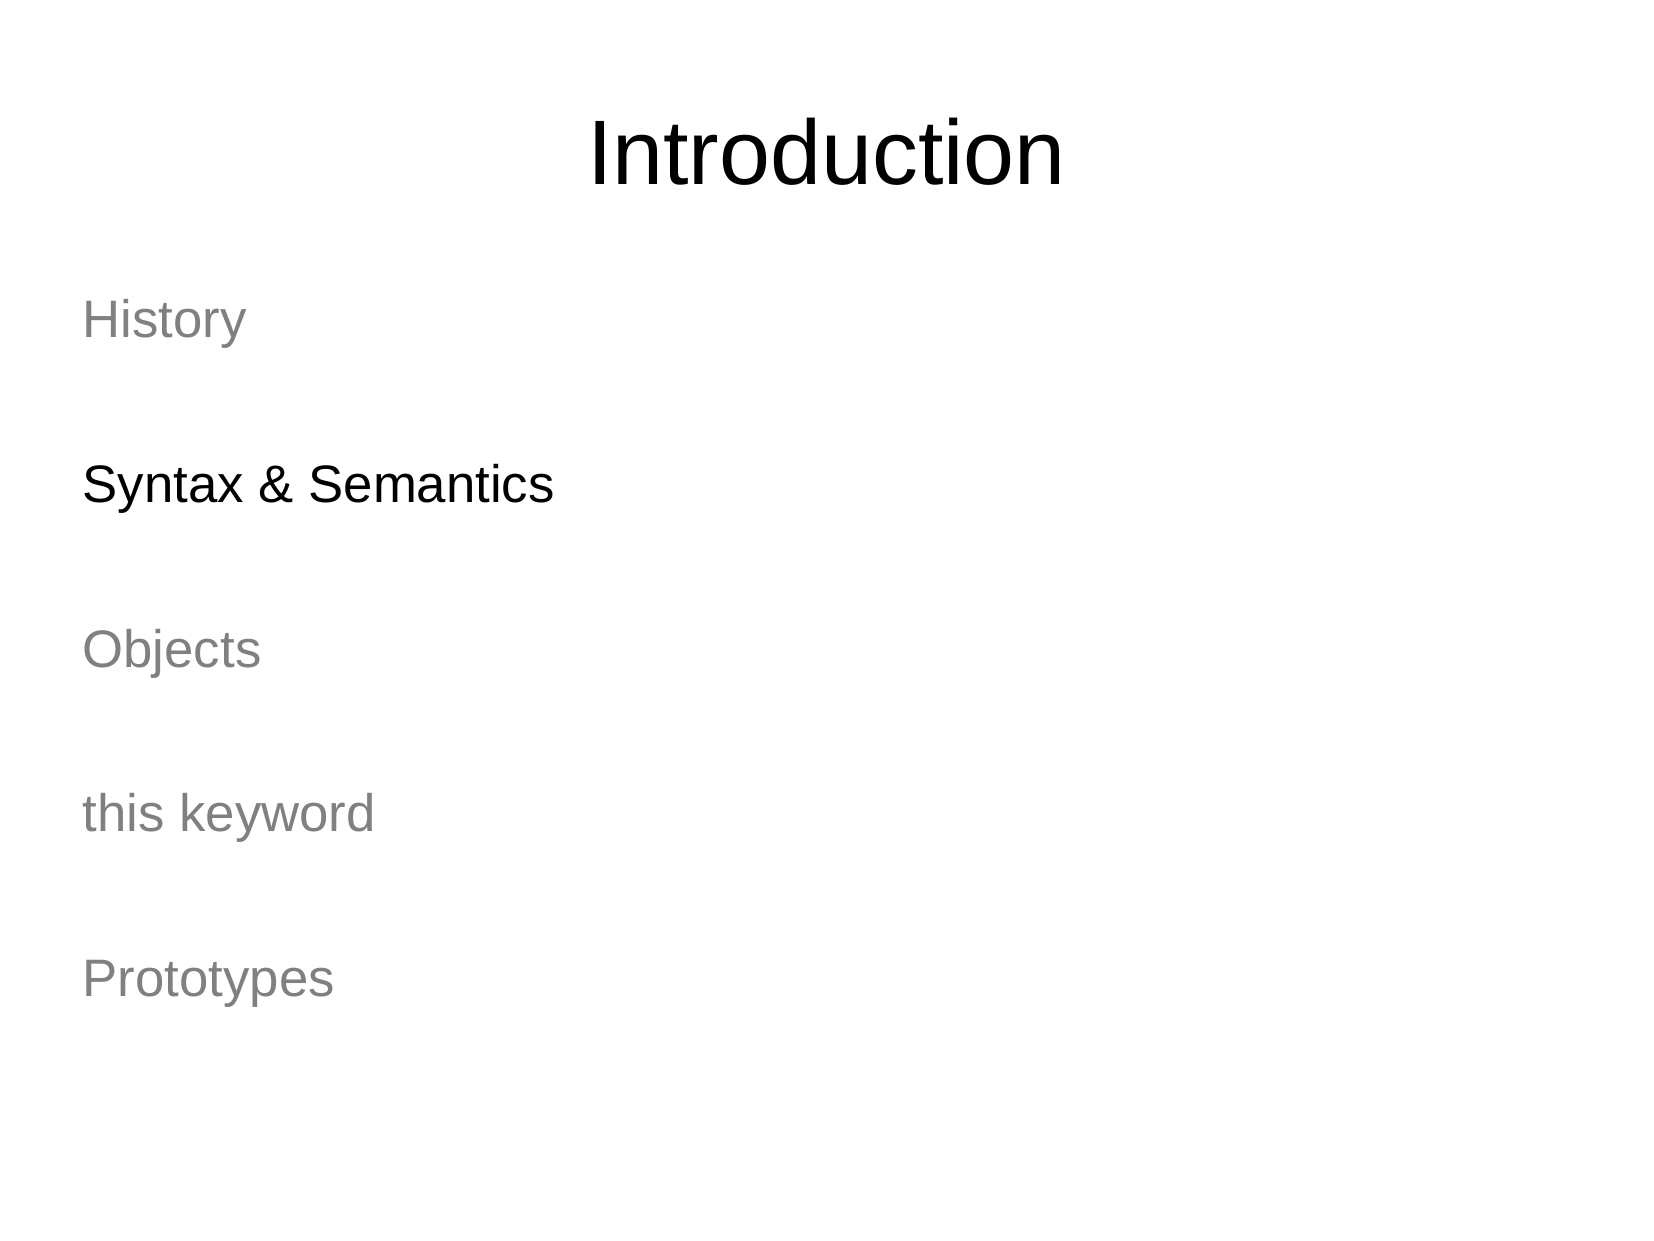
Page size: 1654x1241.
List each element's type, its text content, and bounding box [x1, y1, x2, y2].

title Introduction [82, 49, 1571, 257]
list History Syntax & Semantics Objects this keyword Prototypes [82, 290, 1571, 1010]
